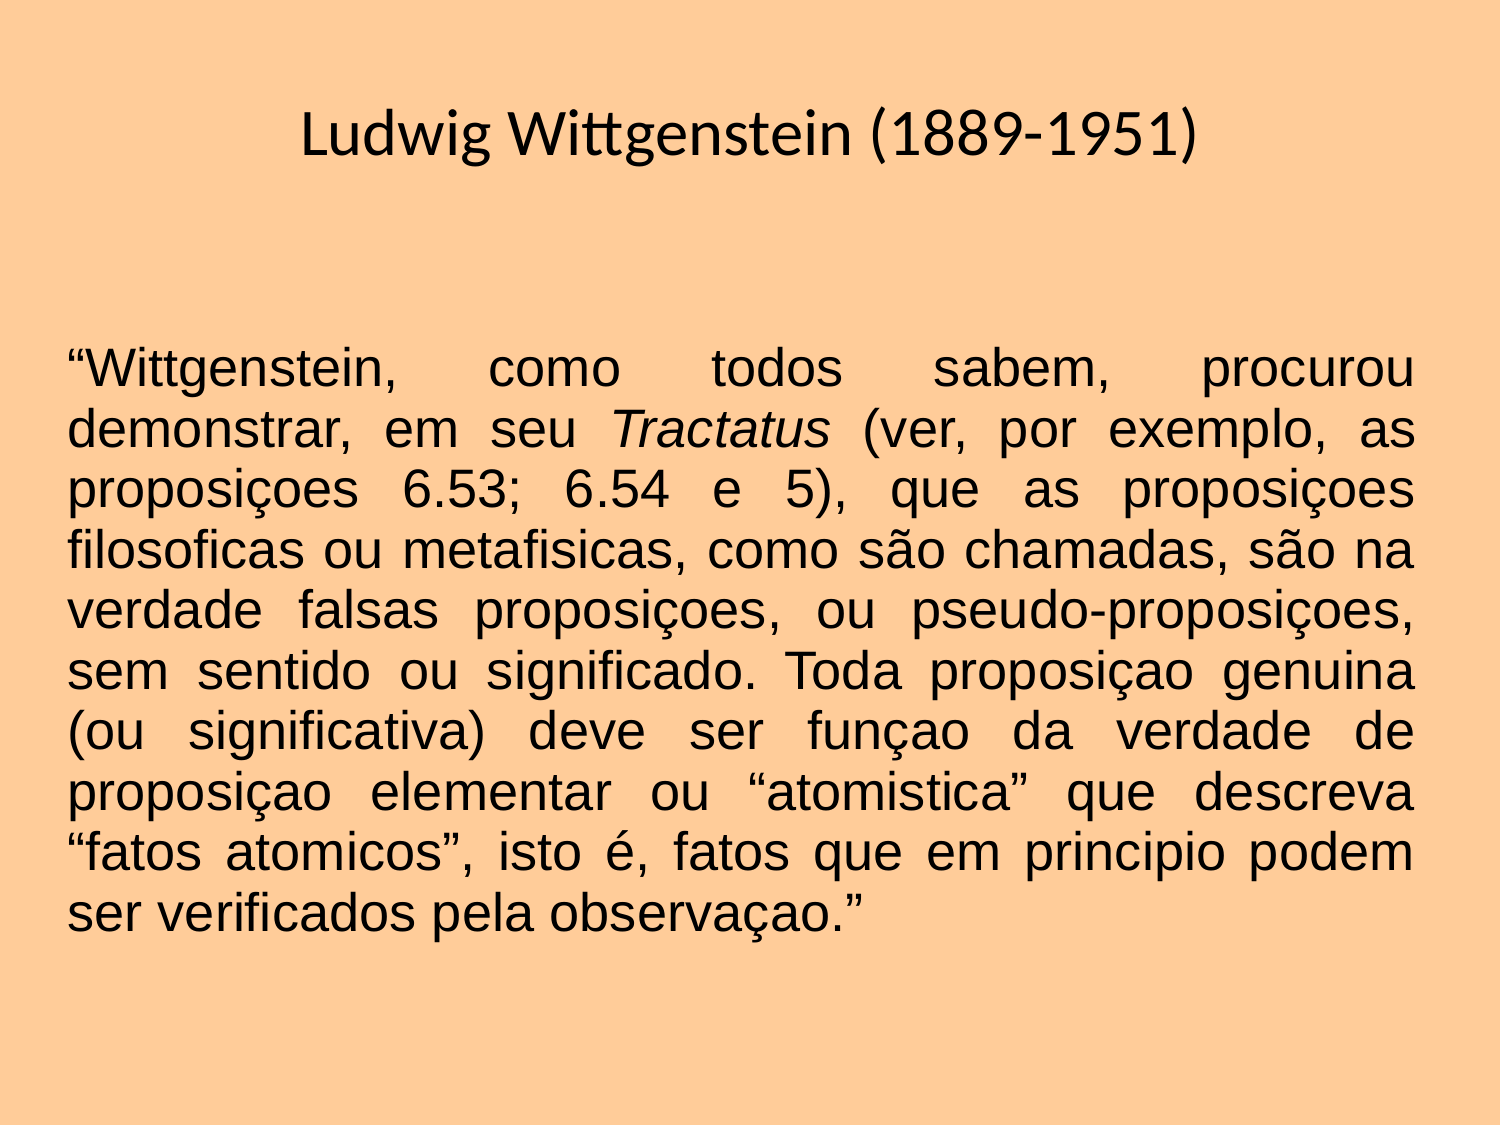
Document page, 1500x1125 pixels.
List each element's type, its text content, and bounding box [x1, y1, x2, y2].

subtitle “Wittgenstein, como todos sabem, procurou demonstrar, em seu Tractatus (ver, por exemplo, as proposiçoes 6.53; 6.54 e 5), que as proposiçoes filosoficas ou metafisicas, como são chamadas, são na verdade falsas proposiçoes, ou pseudo-proposiçoes, sem sentido ou significado. Toda proposiçao genuina (ou significativa) deve ser funçao da verdade de proposiçao elementar ou “atomistica” que descreva “fatos atomicos”, isto é, fatos que em principio podem ser verificados pela observaçao.” [67, 276, 1418, 1004]
title Ludwig Wittgenstein (1889-1951) [75, 52, 1425, 226]
